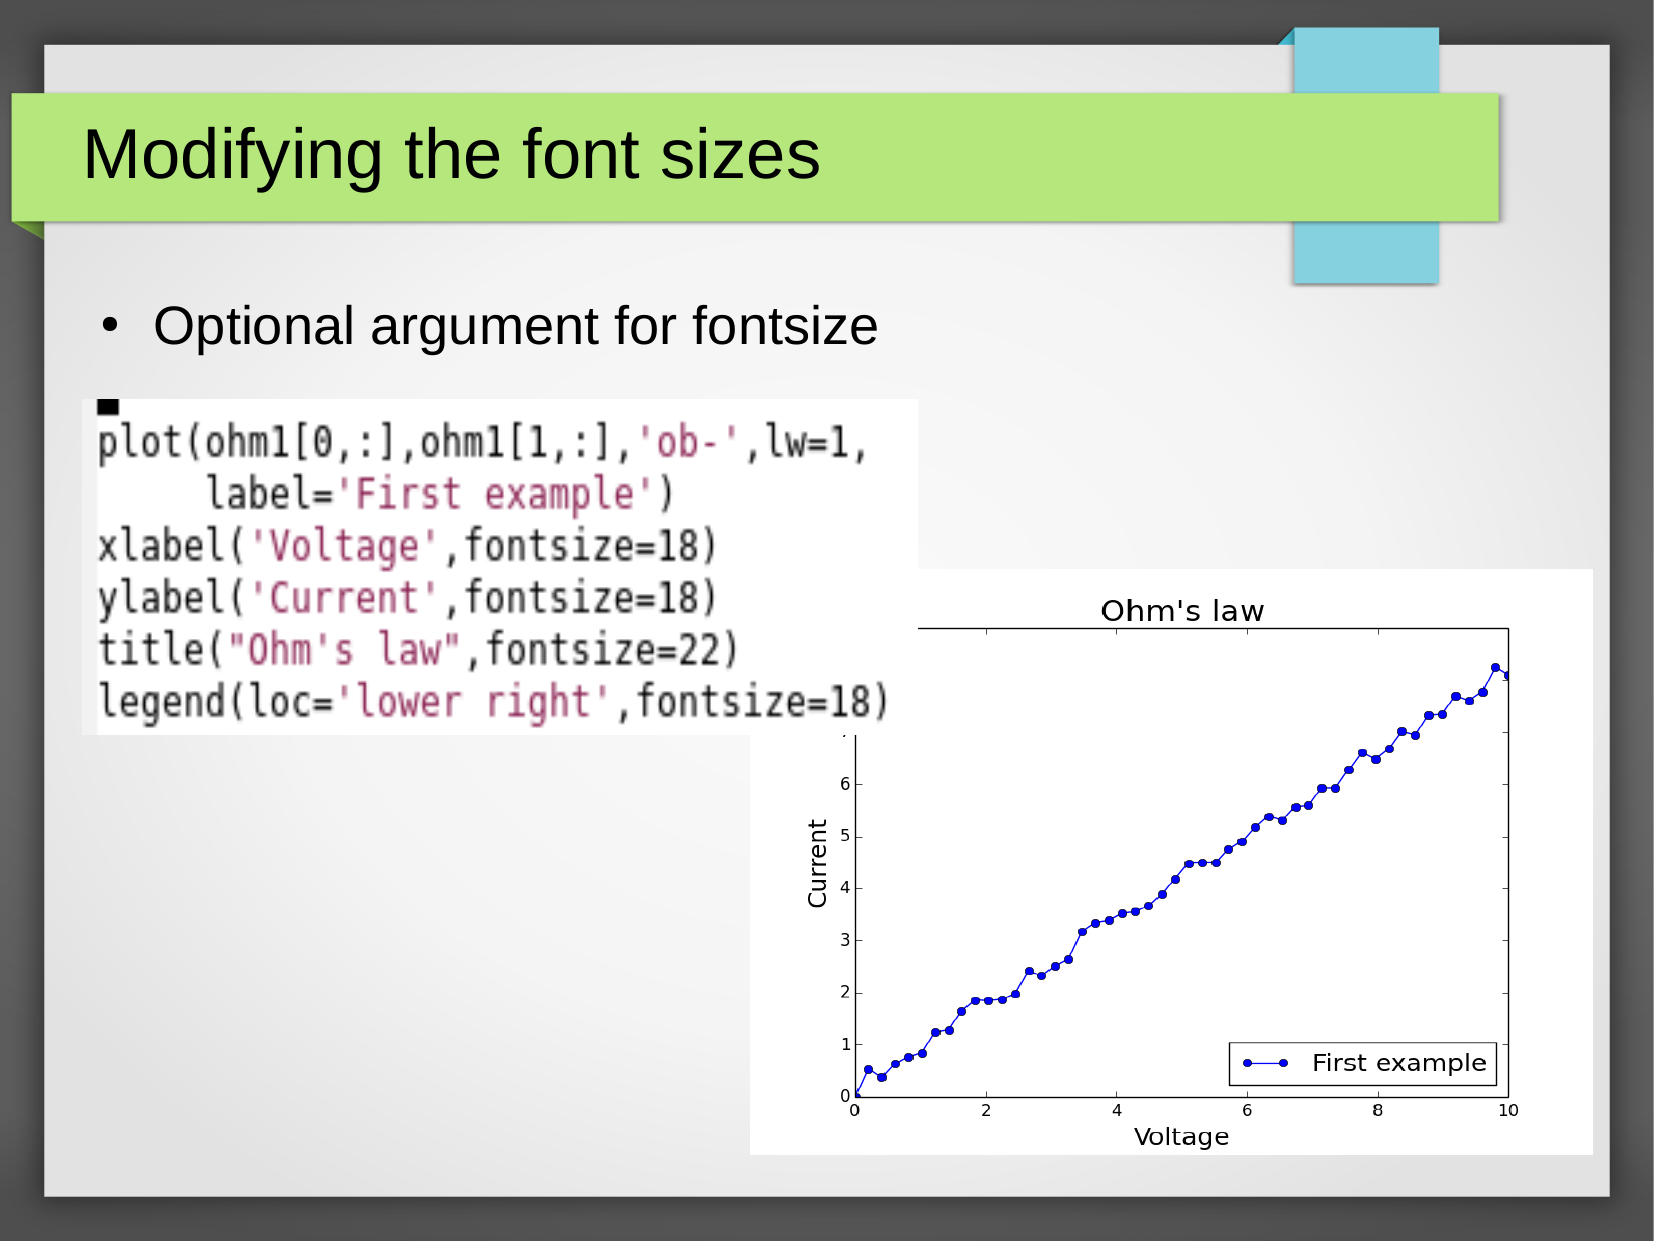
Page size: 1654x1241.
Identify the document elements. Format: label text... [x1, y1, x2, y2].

title Modifying the font sizes [82, 94, 1264, 213]
picture [0, 0, 1654, 1241]
list Optional argument for fontsize [82, 295, 1571, 569]
